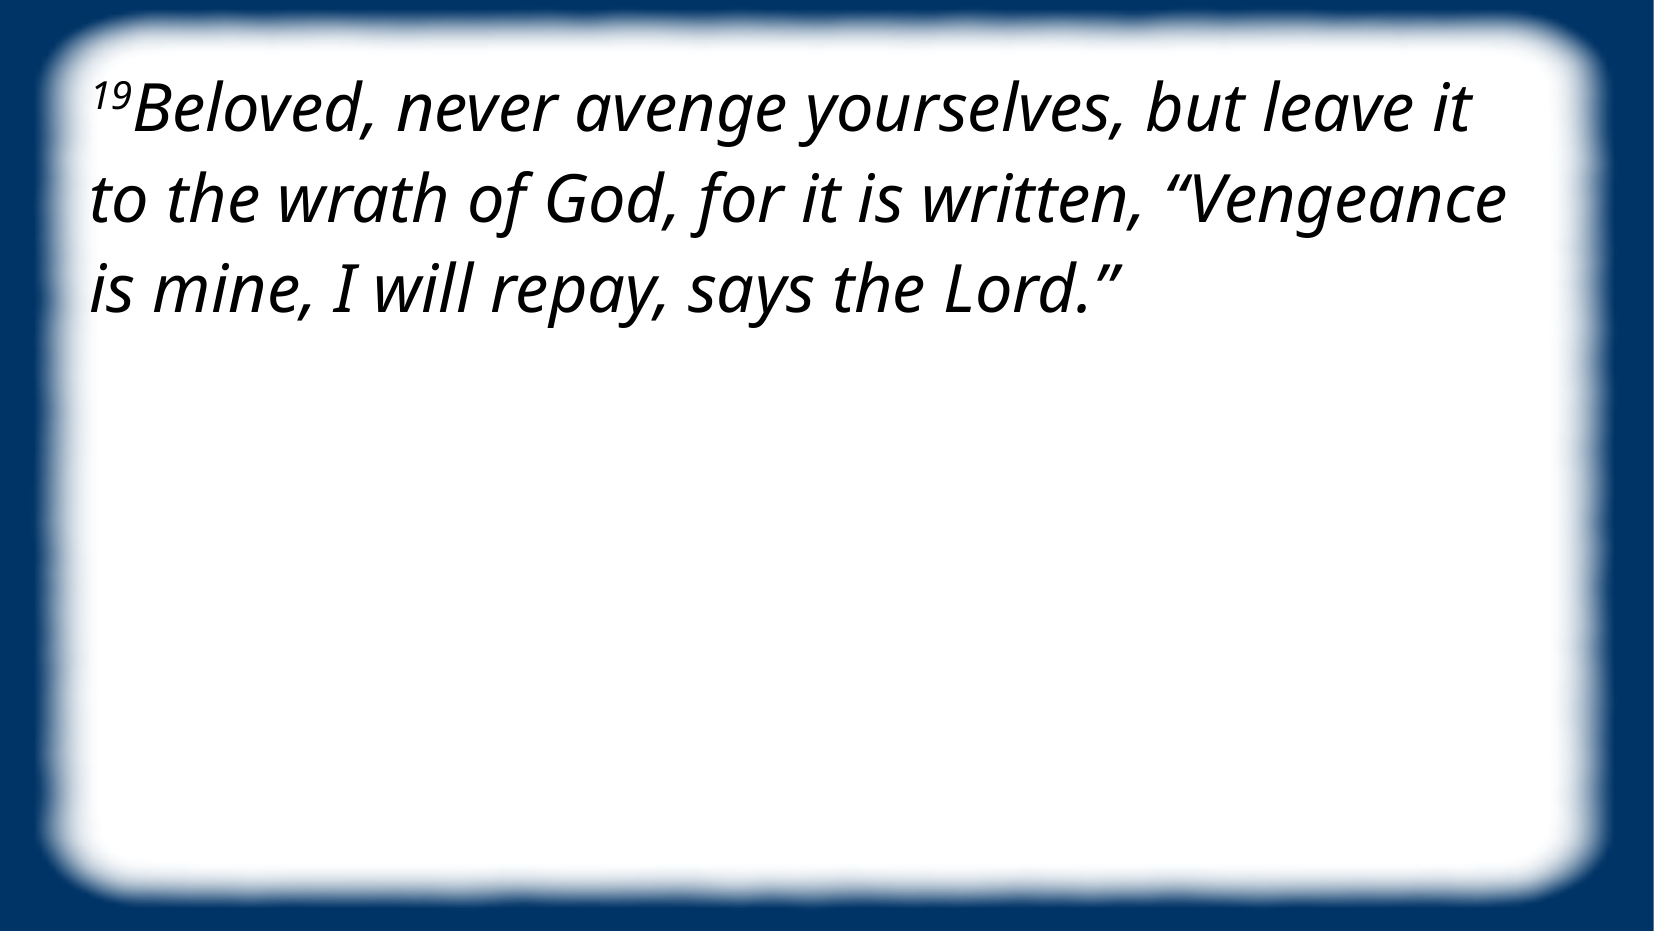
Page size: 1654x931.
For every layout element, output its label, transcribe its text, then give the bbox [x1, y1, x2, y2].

picture [0, 0, 1654, 931]
text_box 19Beloved, never avenge yourselves, but leave it to the wrath of God, for it is written, “Vengeance is mine, I will repay, says the Lord.” [75, 52, 1561, 376]
